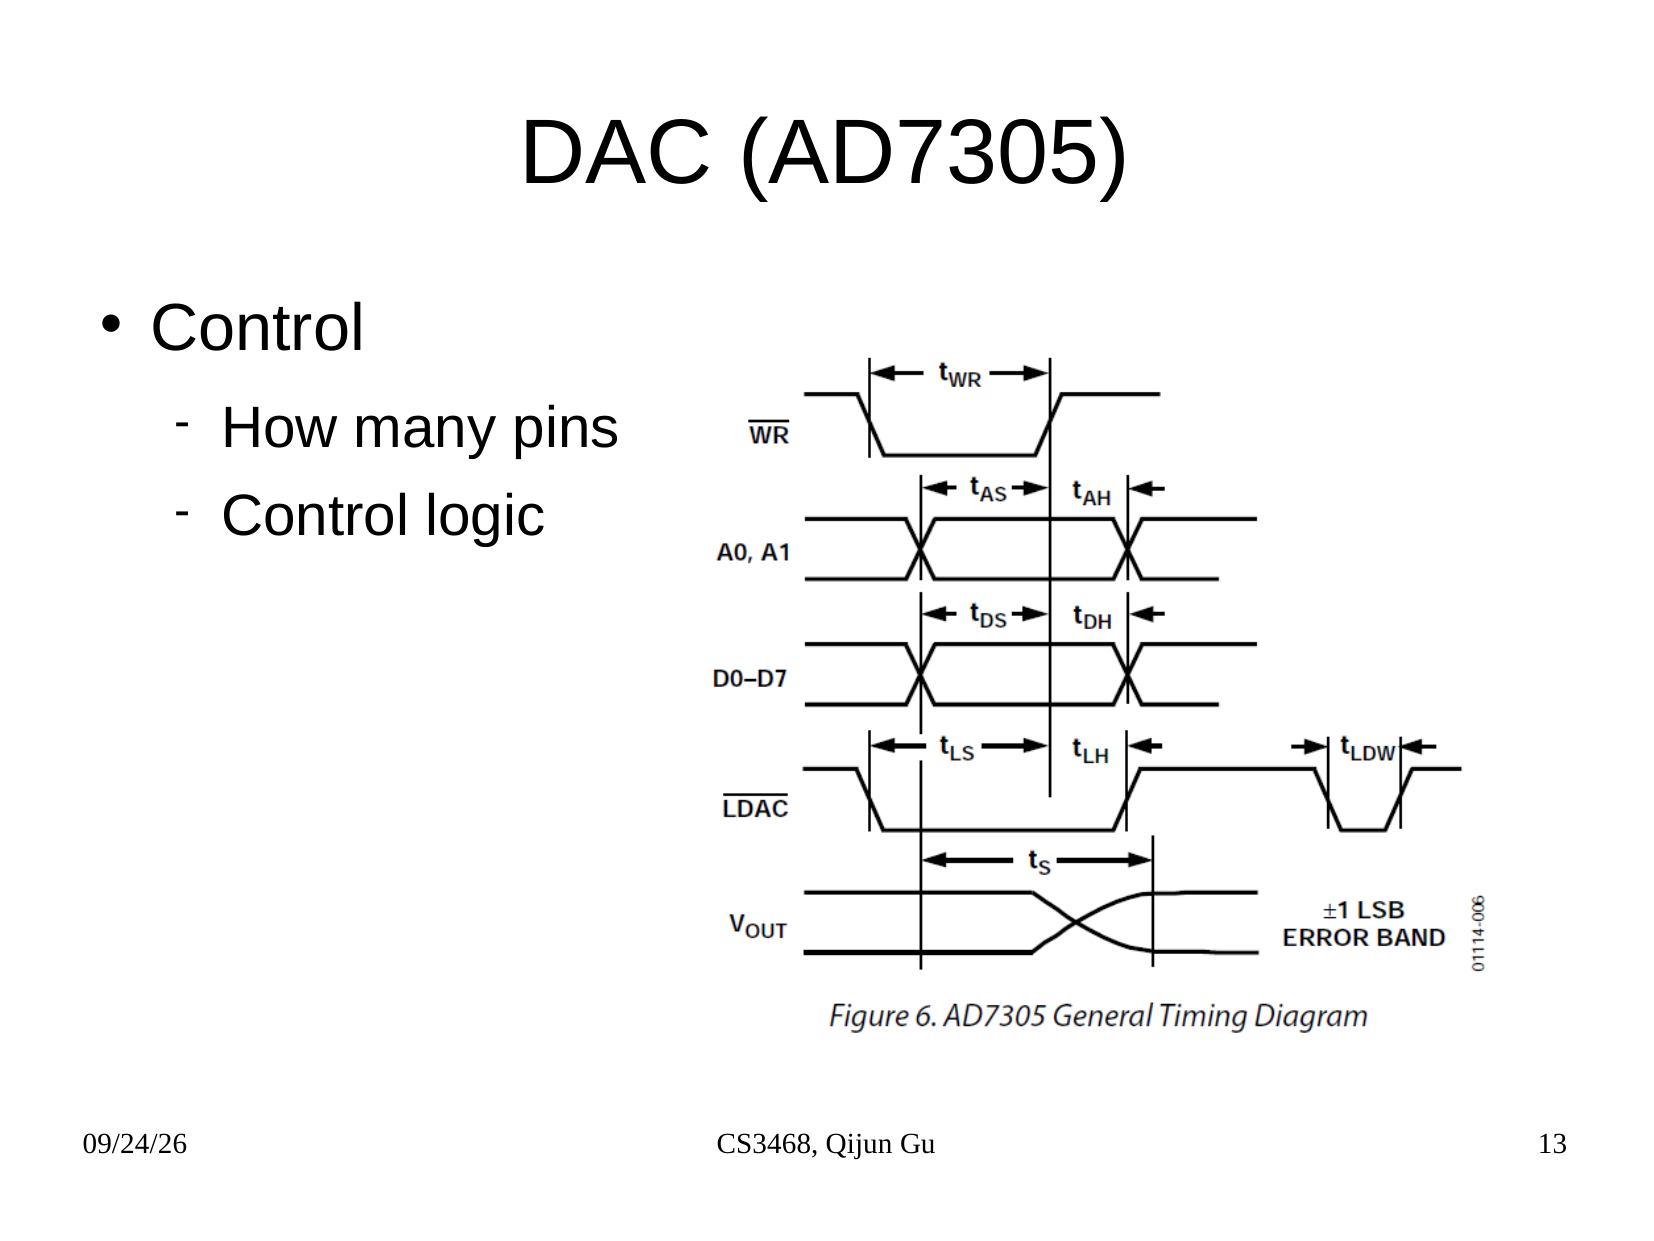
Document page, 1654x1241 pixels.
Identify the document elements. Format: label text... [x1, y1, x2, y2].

picture [697, 337, 1501, 1051]
title DAC (AD7305) [82, 56, 1568, 247]
list Control How many pins Control logic [82, 290, 1568, 1091]
